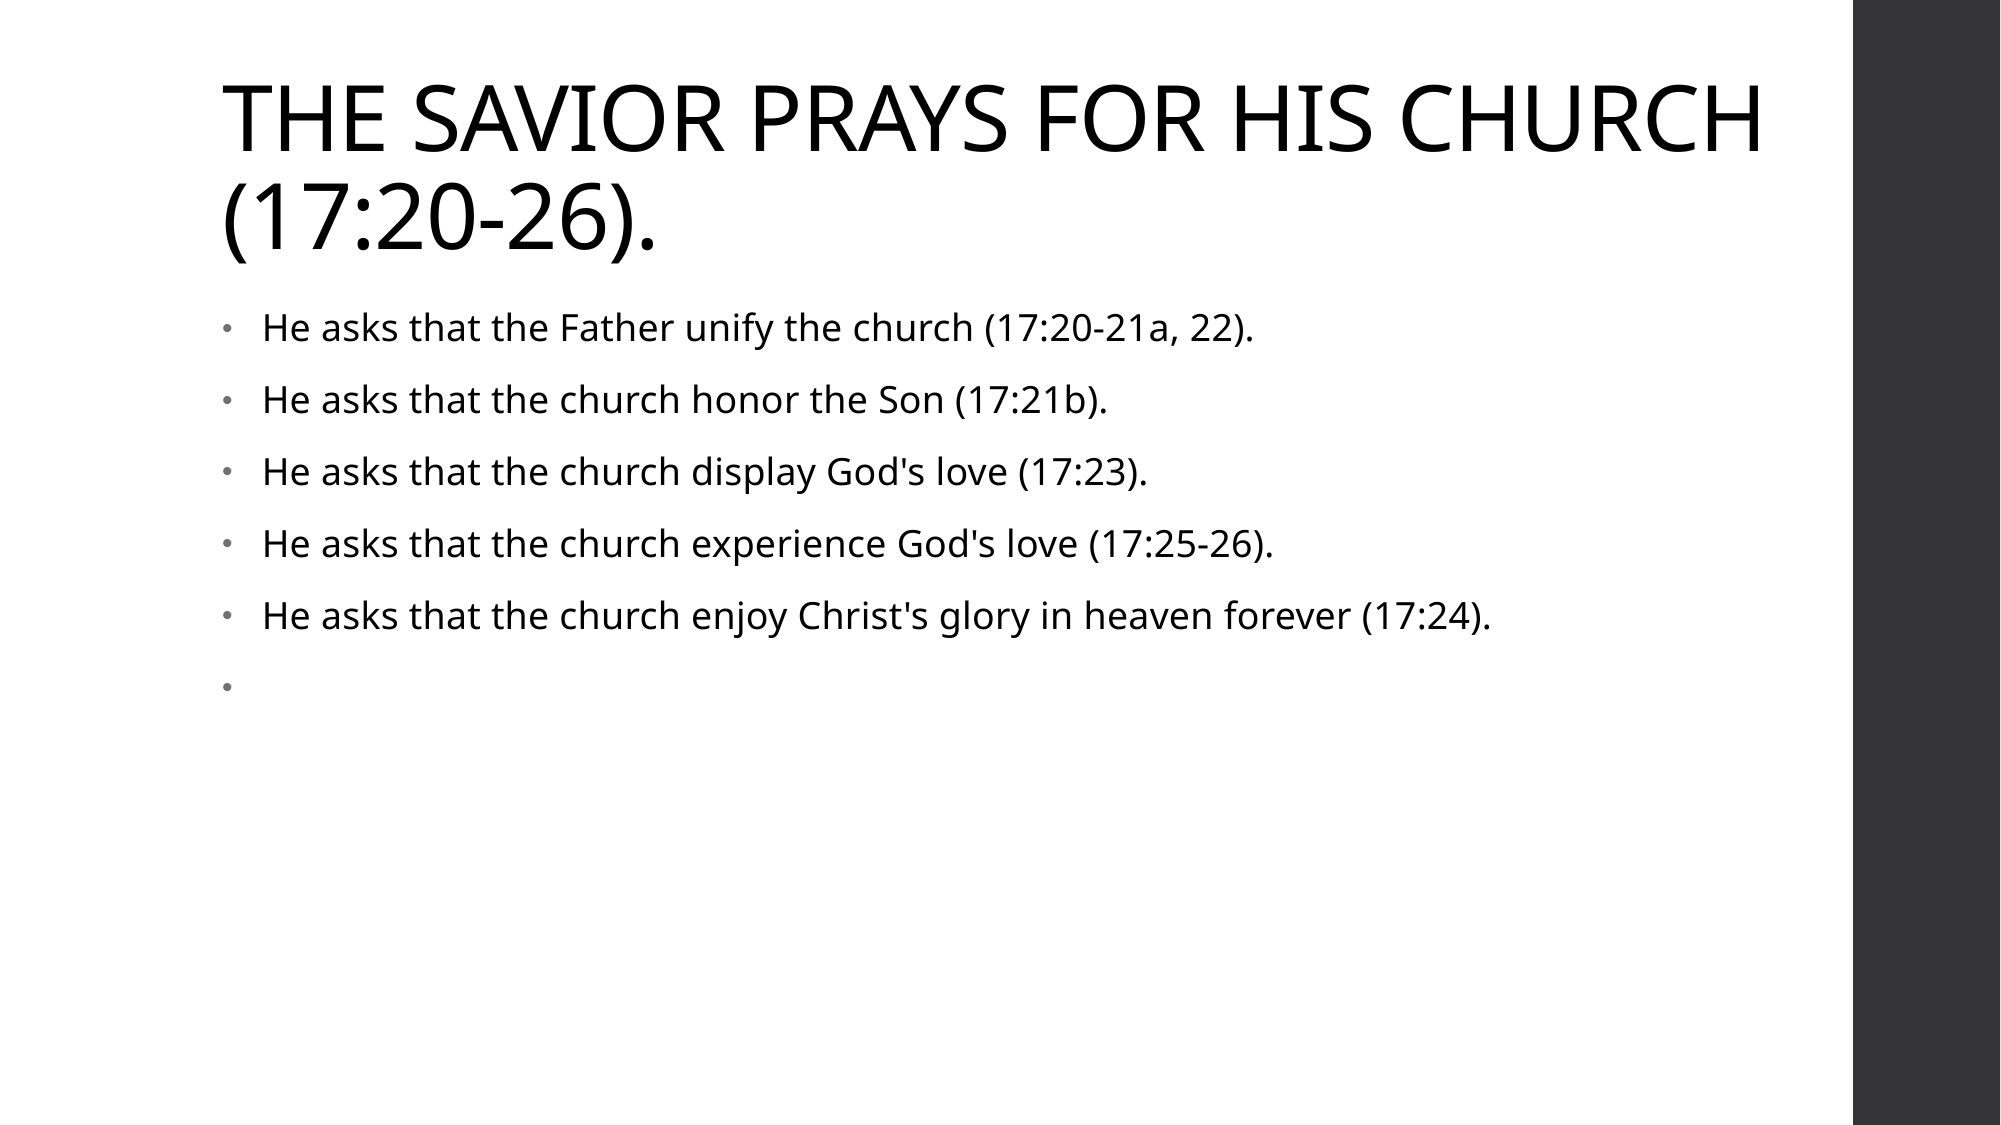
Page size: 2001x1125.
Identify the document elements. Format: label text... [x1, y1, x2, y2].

list He asks that the Father unify the church (17:20-21a, 22). He asks that the church honor the Son (17:21b). He asks that the church display God's love (17:23). He asks that the church experience God's love (17:25-26). He asks that the church enjoy Christ's glory in heaven forever (17:24). [206, 299, 1617, 1014]
title THE SAVIOR PRAYS FOR HIS CHURCH (17:20-26). [206, 60, 1797, 278]
